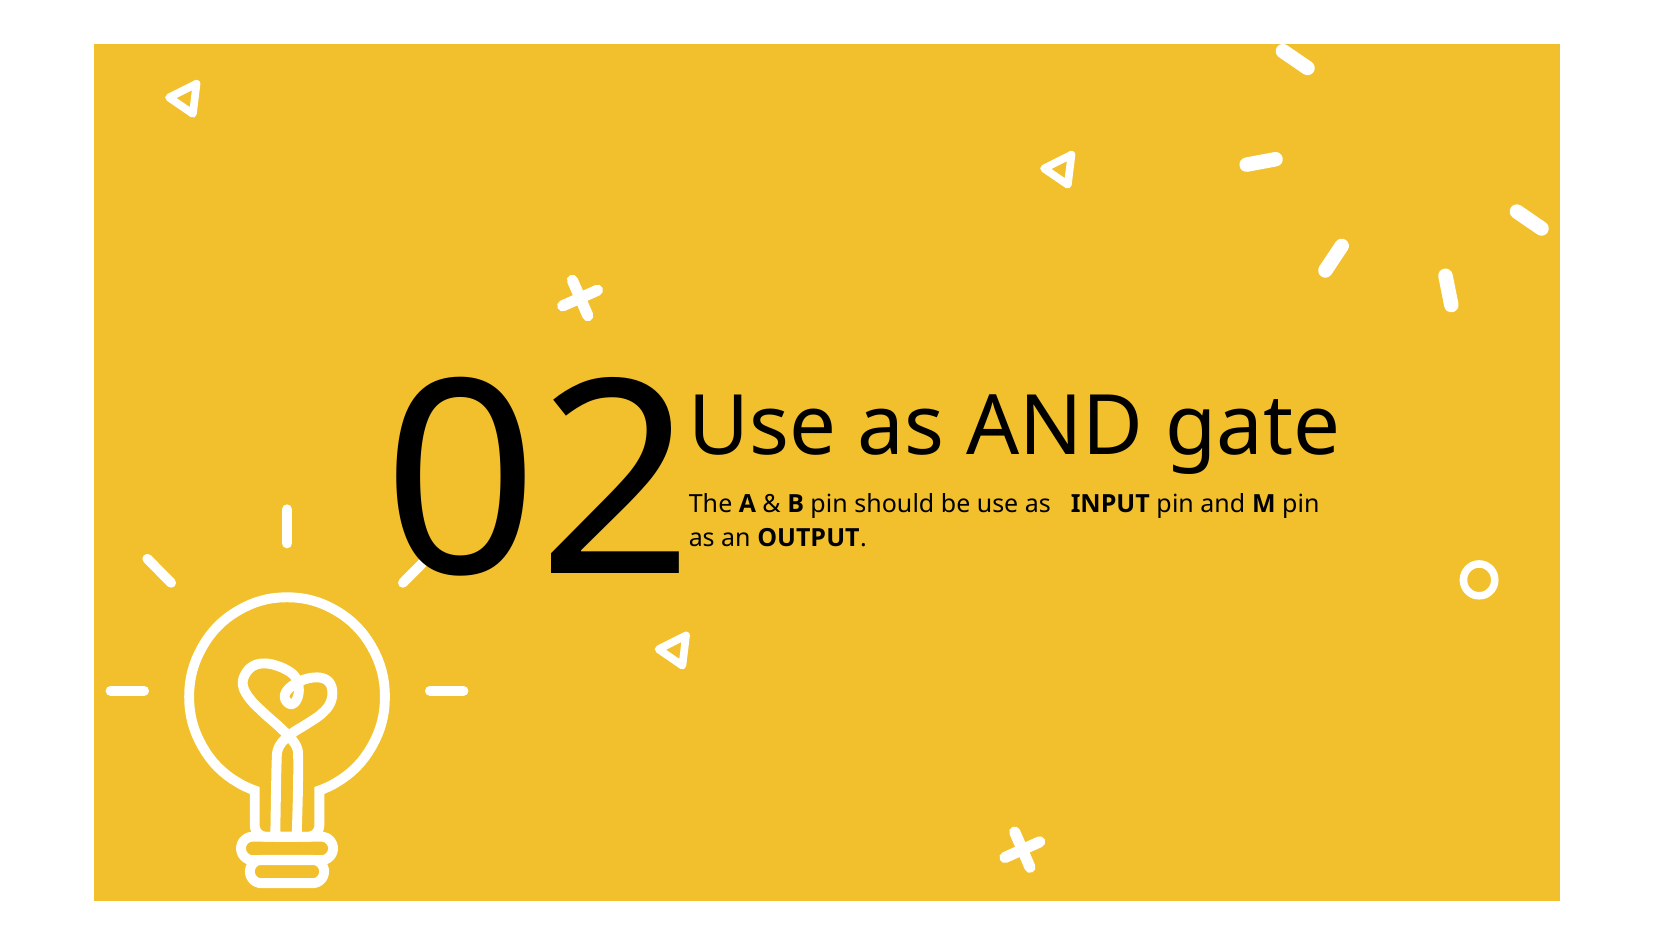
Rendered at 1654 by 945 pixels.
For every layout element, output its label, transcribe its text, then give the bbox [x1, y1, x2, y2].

text_box The A & B pin should be use as INPUT pin and M pin as an OUTPUT. [729, 468, 1349, 573]
title Use as AND gate [729, 364, 1409, 480]
title 02 [383, 280, 729, 656]
